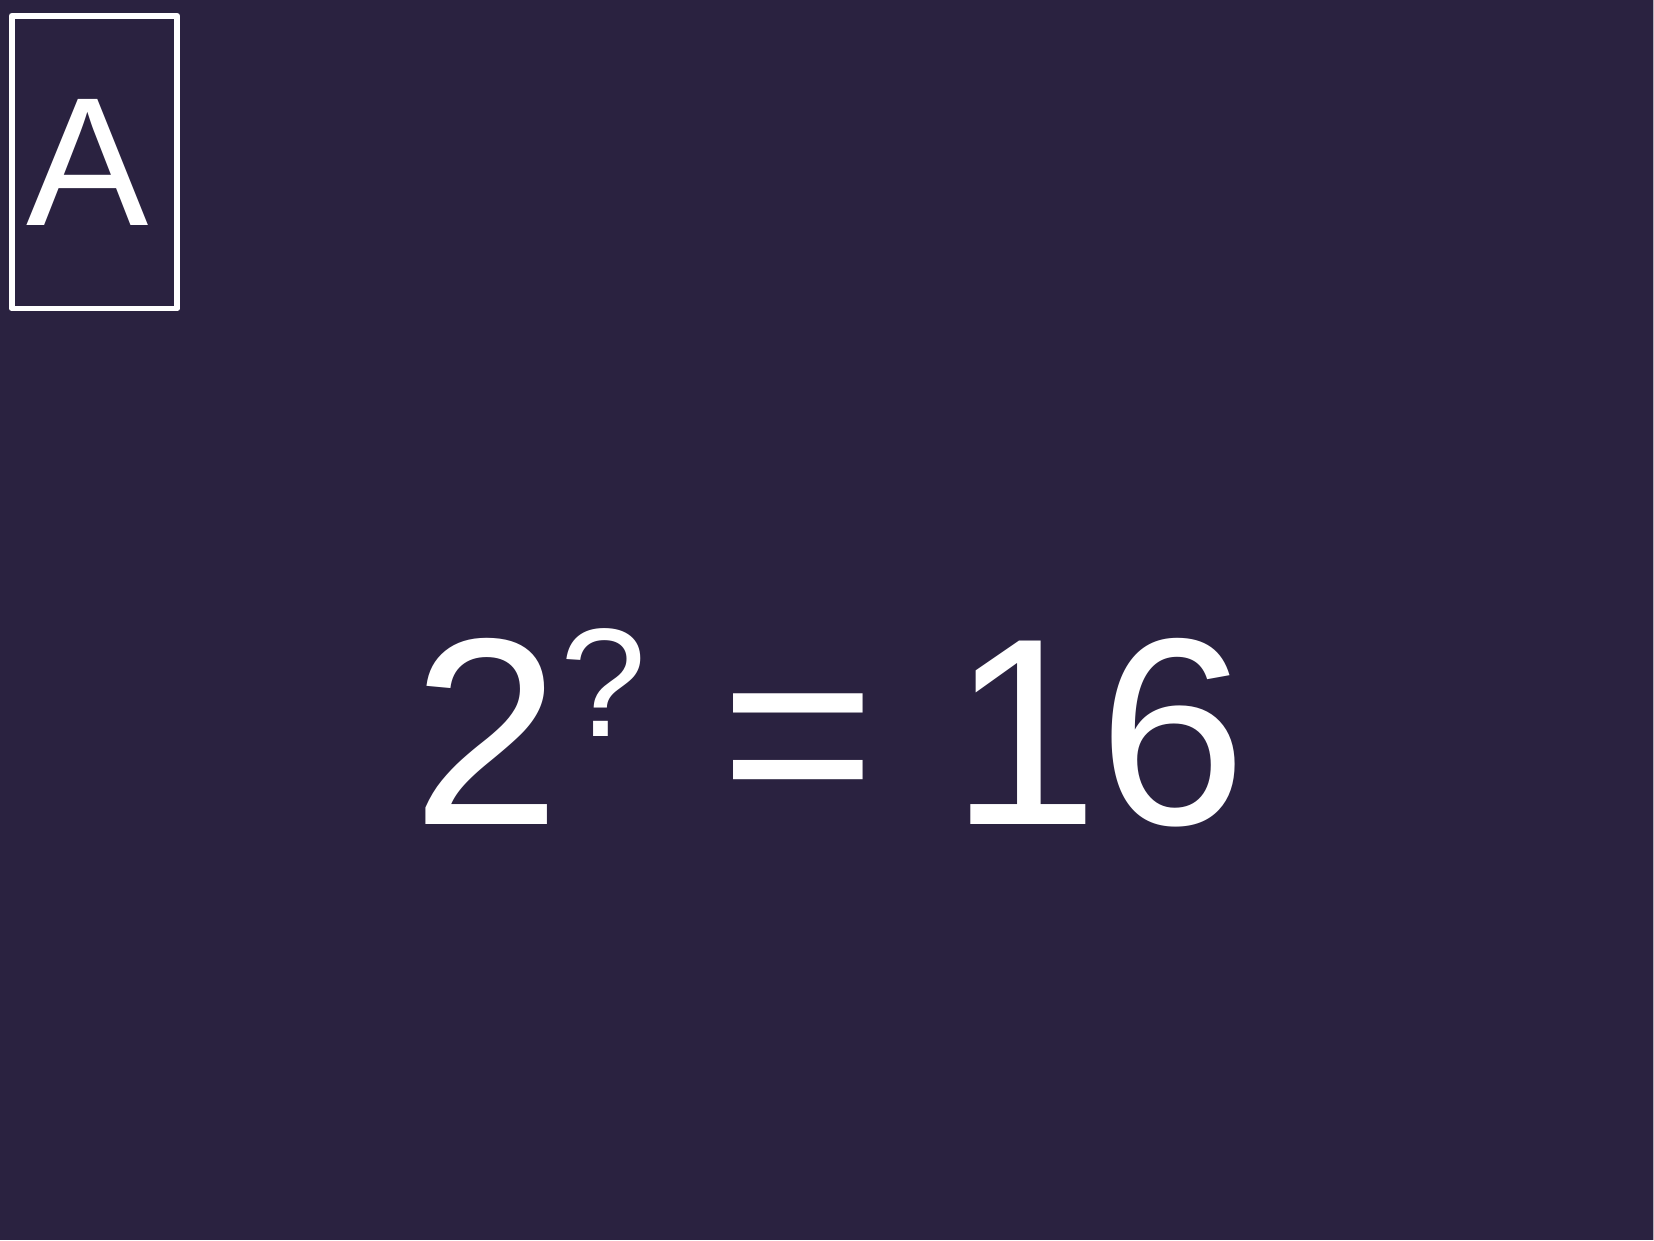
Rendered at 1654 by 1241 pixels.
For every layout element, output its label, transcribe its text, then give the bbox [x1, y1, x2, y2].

text_box A [11, 15, 178, 284]
title 2? = 16 [2, 284, 1654, 1179]
